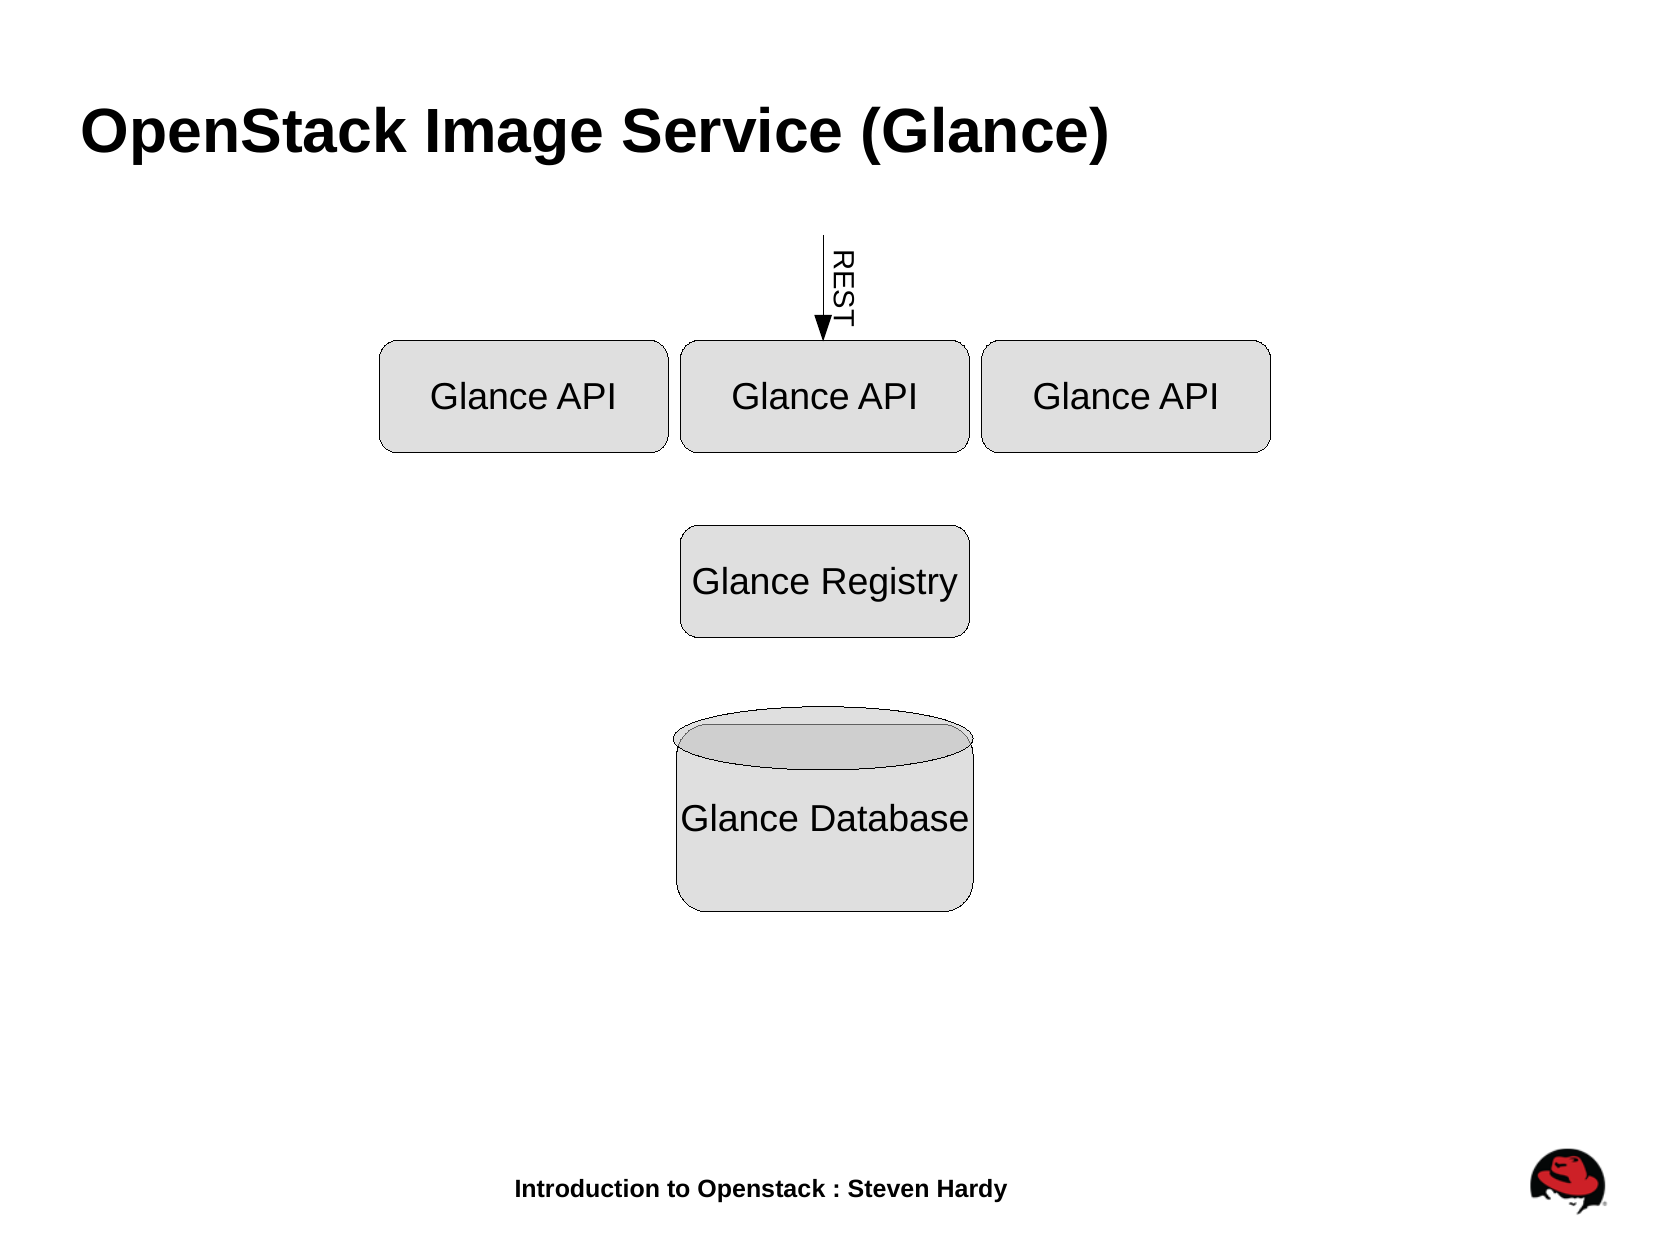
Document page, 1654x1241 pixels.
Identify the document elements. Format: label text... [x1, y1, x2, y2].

text_box Glance API [981, 340, 1271, 453]
text_box [673, 706, 974, 770]
text_box Glance API [379, 340, 669, 453]
text_box Glance API [680, 340, 970, 453]
text_box Glance Registry [680, 525, 970, 638]
picture [1529, 1146, 1613, 1224]
text_box Glance Database [676, 744, 974, 912]
title OpenStack Image Service (Glance) [80, 37, 1569, 226]
